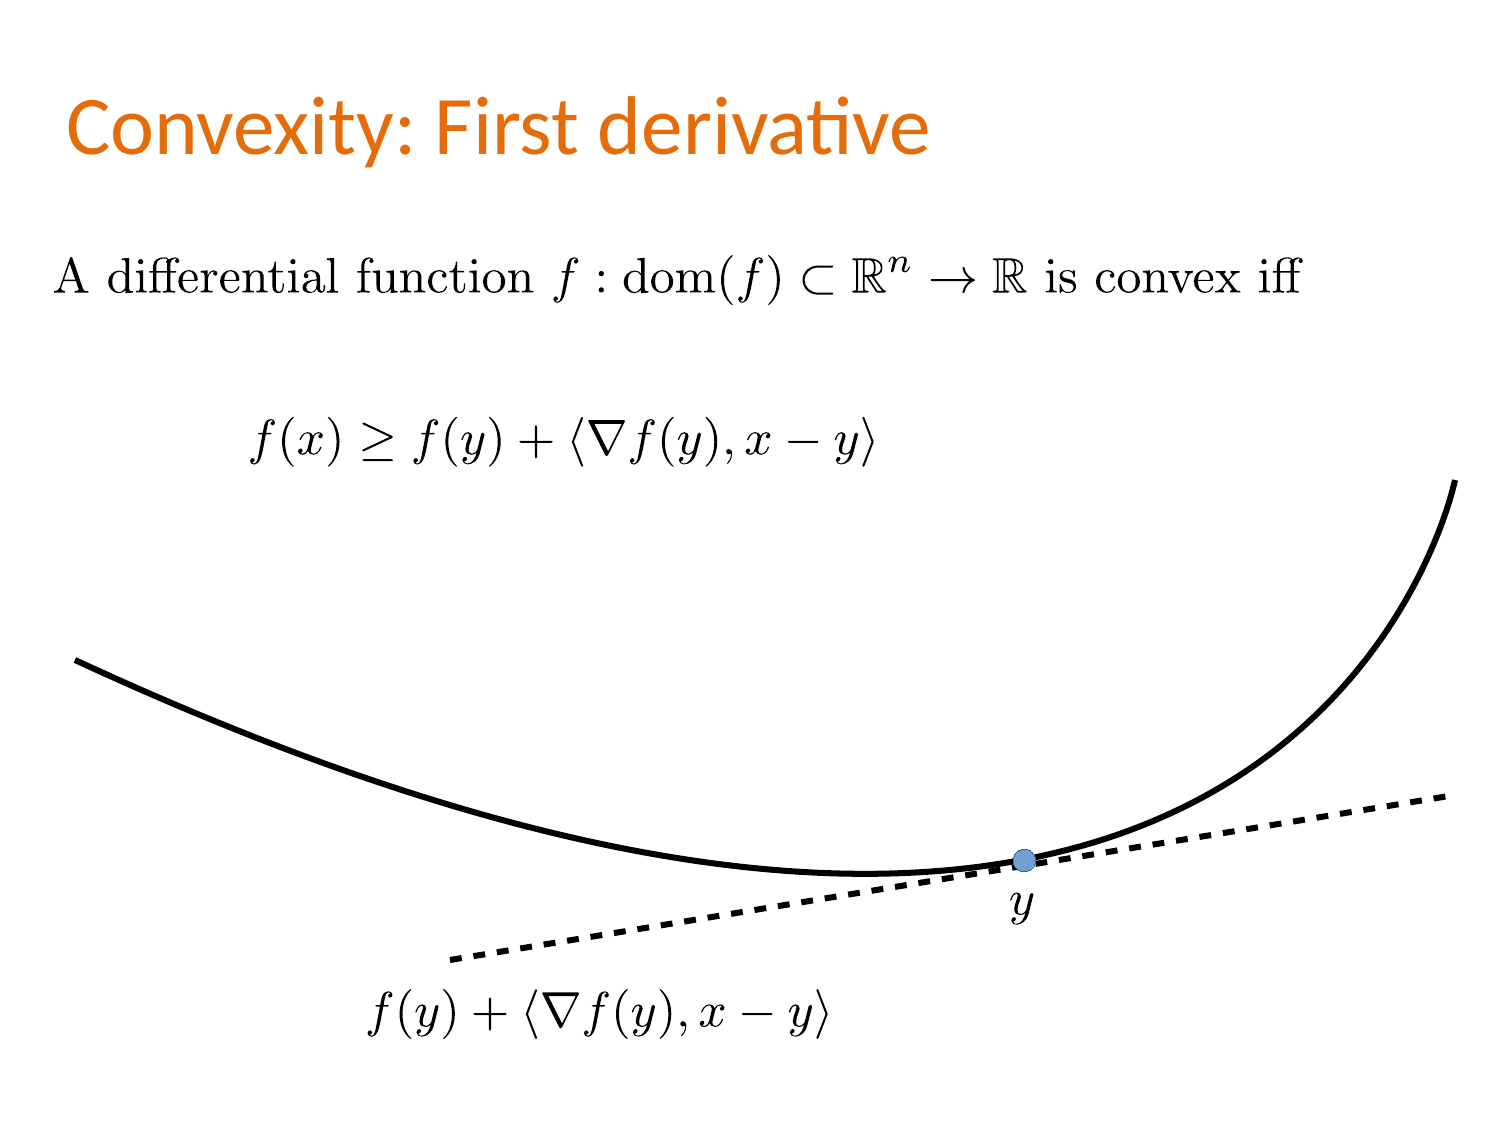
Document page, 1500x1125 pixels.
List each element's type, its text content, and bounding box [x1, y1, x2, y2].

text_box [1008, 892, 1036, 925]
text_box [52, 255, 1305, 305]
text_box [364, 989, 834, 1039]
text_box [247, 416, 880, 467]
text_box [1013, 849, 1036, 872]
text_box Convexity: First derivative [51, 27, 1432, 215]
